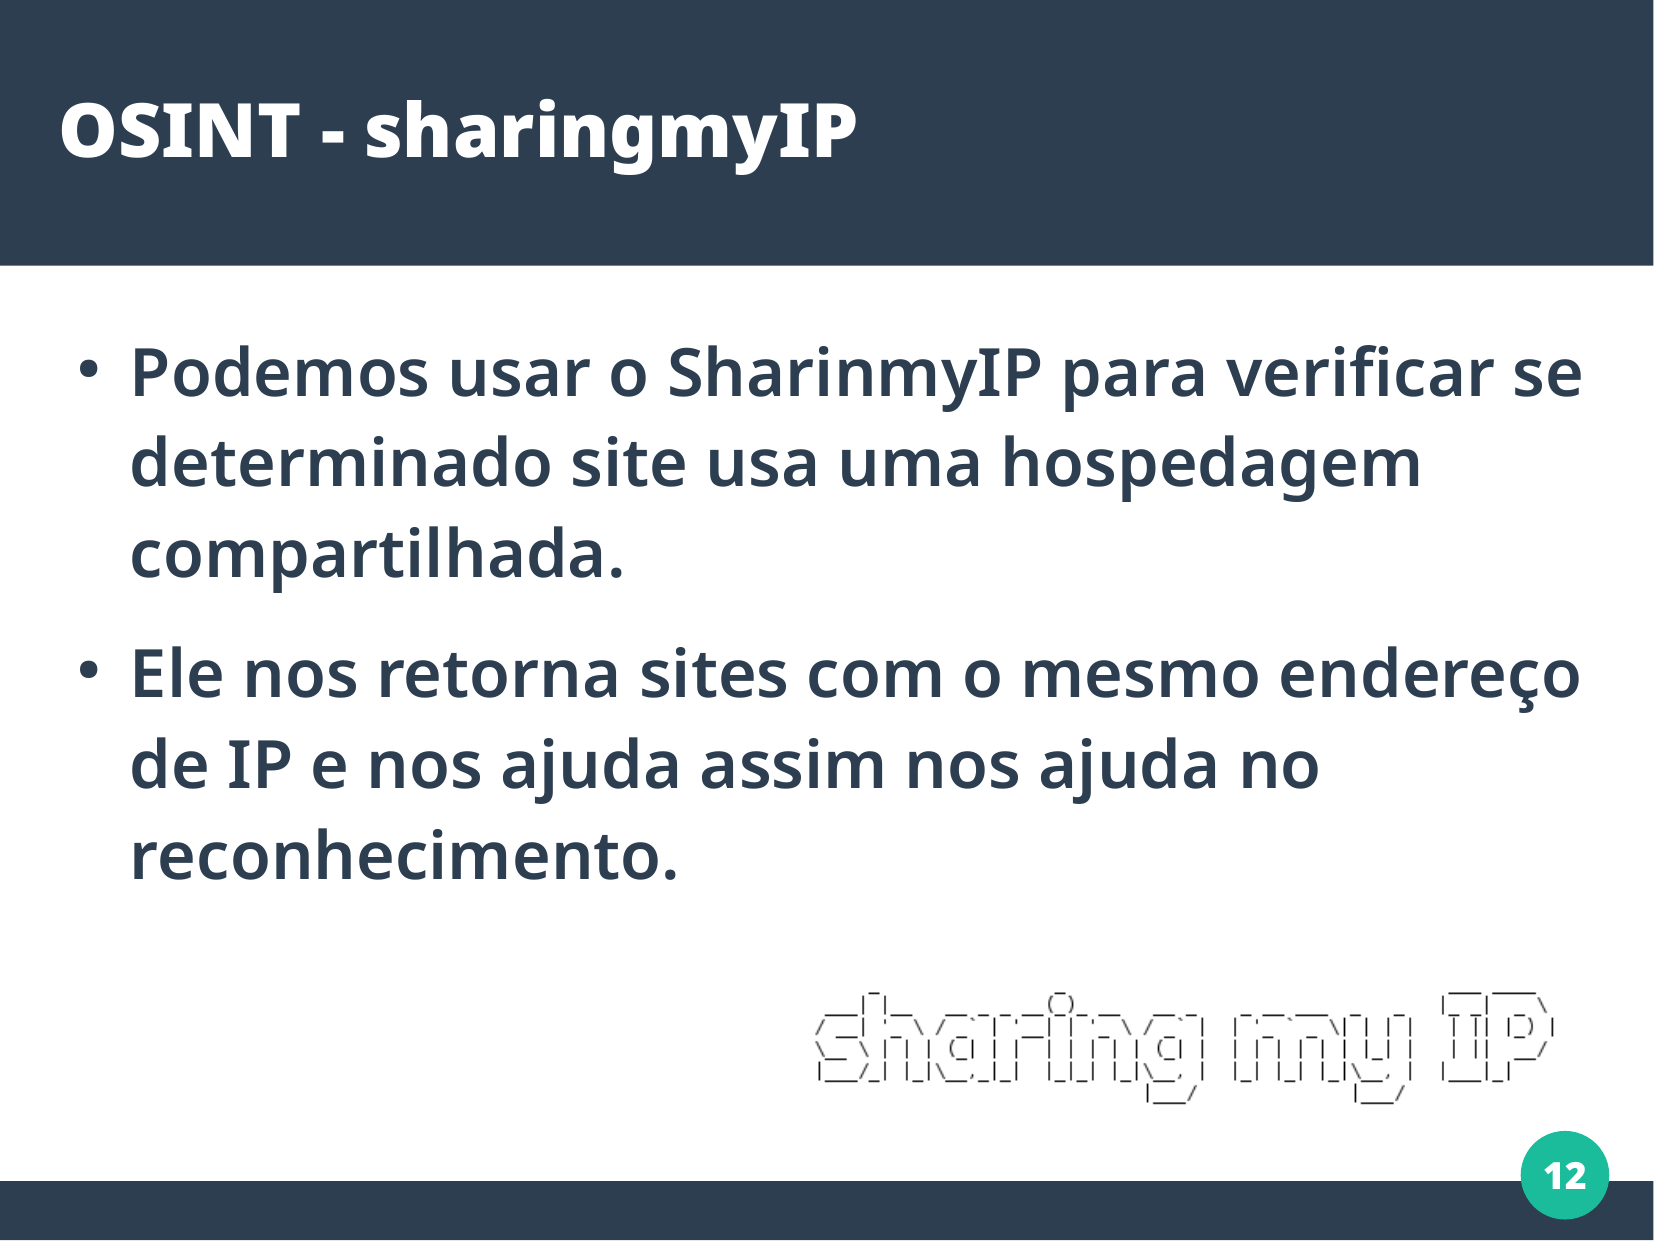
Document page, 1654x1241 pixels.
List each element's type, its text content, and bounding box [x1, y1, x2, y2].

list Podemos usar o SharinmyIP para verificar se determinado site usa uma hospedagem compartilhada. Ele nos retorna sites com o mesmo endereço de IP e nos ajuda assim nos ajuda no reconhecimento. [59, 324, 1595, 1152]
picture [797, 974, 1630, 1109]
title OSINT - sharingmyIP [59, 49, 1595, 207]
